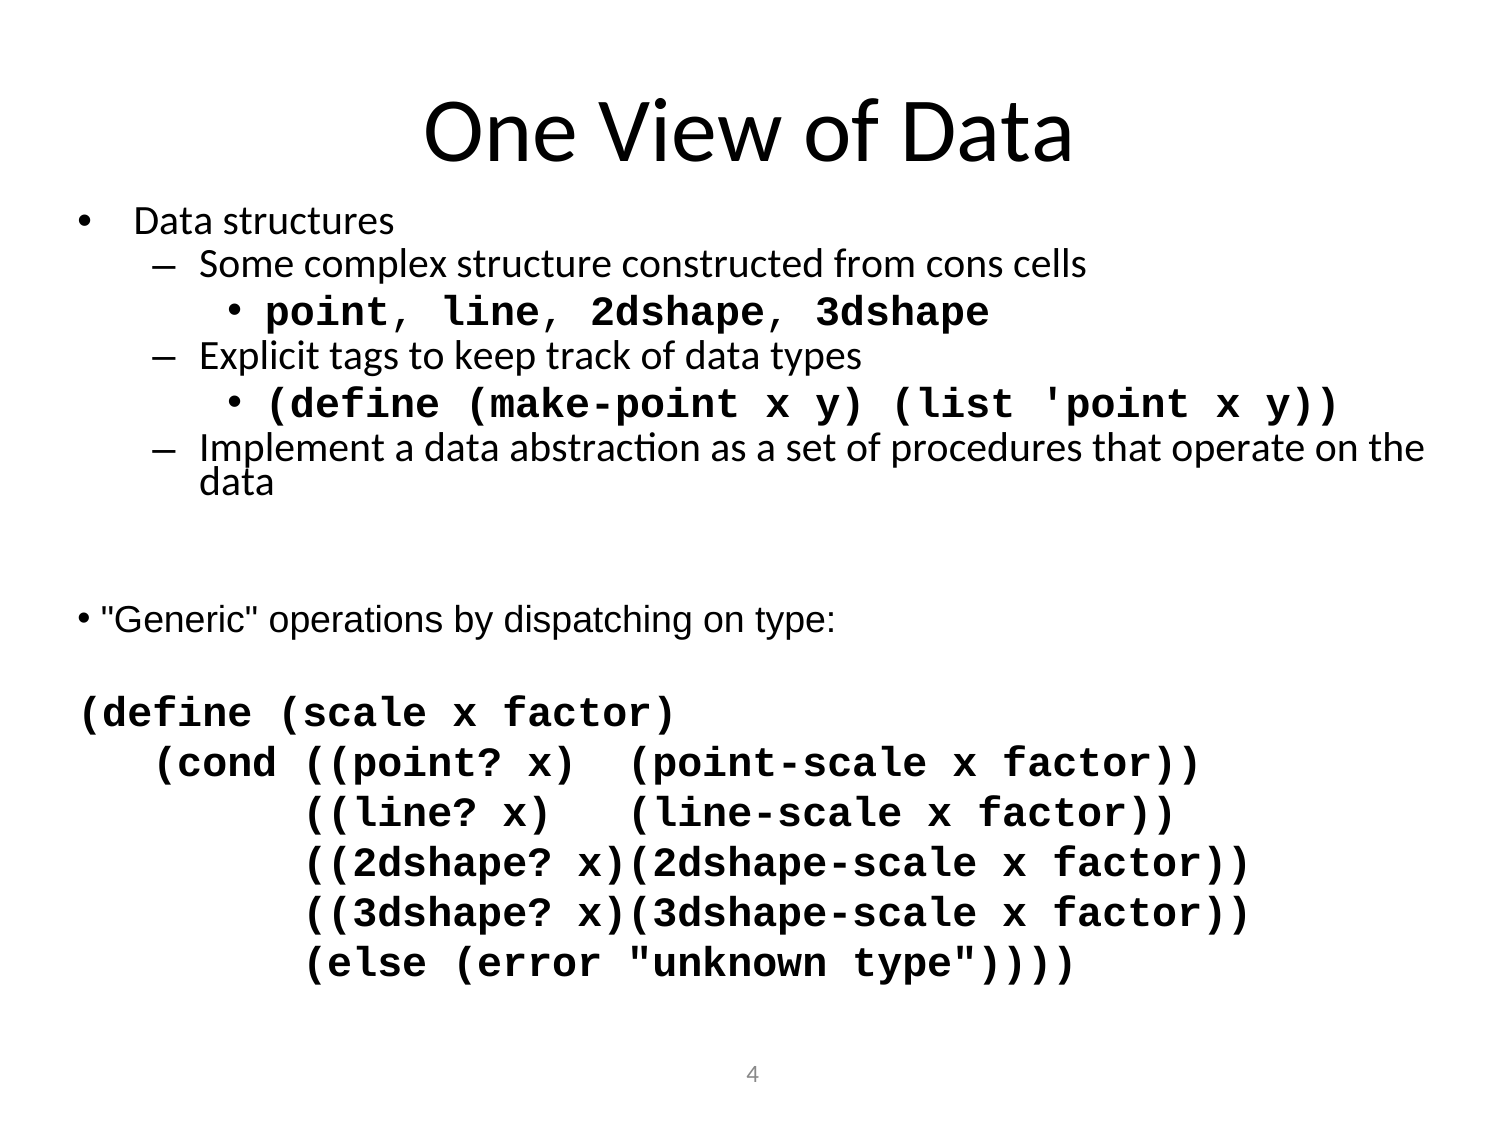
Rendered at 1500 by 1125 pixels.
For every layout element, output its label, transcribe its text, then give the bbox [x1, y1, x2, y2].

list Data structures Some complex structure constructed from cons cells point, line, 2dshape, 3dshape Explicit tags to keep track of data types (define (make-point x y) (list 'point x y)) Implement a data abstraction as a set of procedures that operate on the data [62, 200, 1450, 576]
text_box <number> [512, 1044, 988, 1103]
text_box "Generic" operations by dispatching on type: (define (scale x factor) (cond ((point? x) (point-scale x factor)) ((line? x) (line-scale x factor)) ((2dshape? x)(2dshape-scale x factor)) ((3dshape? x)(3dshape-scale x factor)) (else (error "unknown type")))) [62, 587, 1438, 1044]
title One View of Data [75, 45, 1426, 200]
